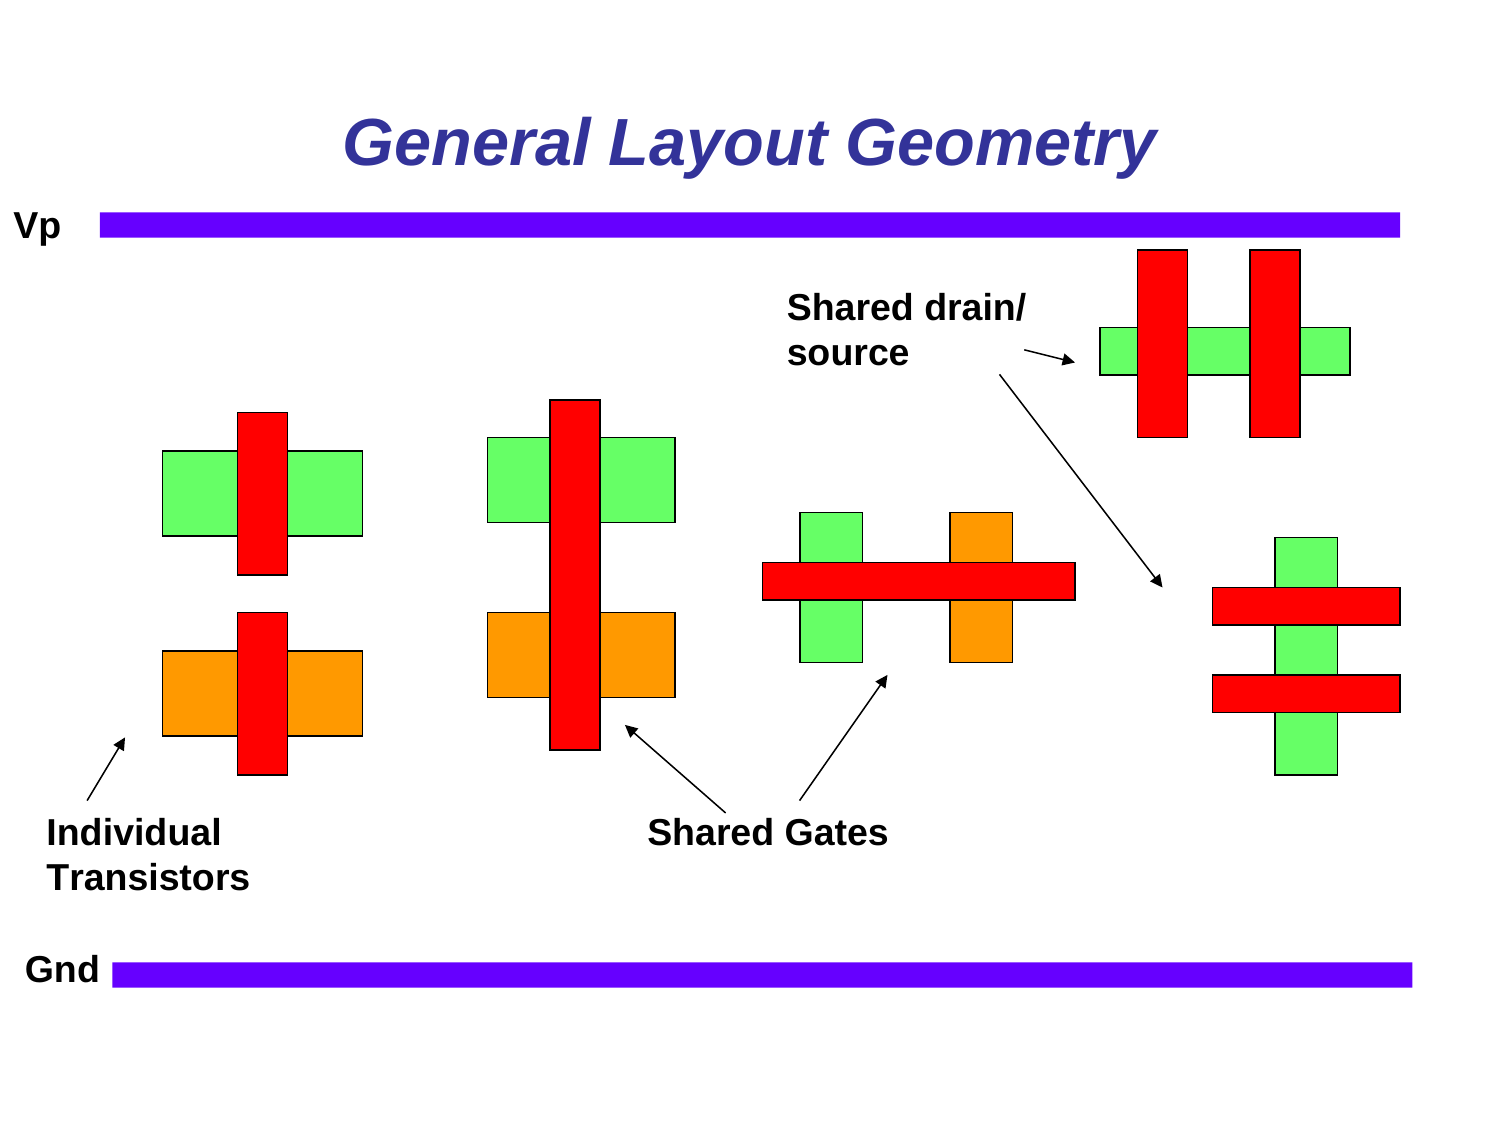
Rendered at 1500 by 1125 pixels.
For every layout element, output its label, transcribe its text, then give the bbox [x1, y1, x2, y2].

text_box [99, 212, 1401, 238]
text_box Gnd [10, 937, 115, 998]
text_box [115, 962, 1413, 988]
text_box Vp [0, 193, 77, 254]
text_box Shared Gates [632, 799, 904, 861]
text_box [162, 612, 363, 775]
title General Layout Geometry [75, 45, 1426, 233]
text_box Individual Transistors [31, 799, 266, 906]
text_box [1212, 537, 1400, 775]
text_box Shared drain/ source [772, 274, 1042, 381]
text_box [162, 412, 363, 576]
text_box [762, 512, 1075, 663]
text_box [1099, 249, 1350, 438]
text_box [487, 399, 675, 750]
